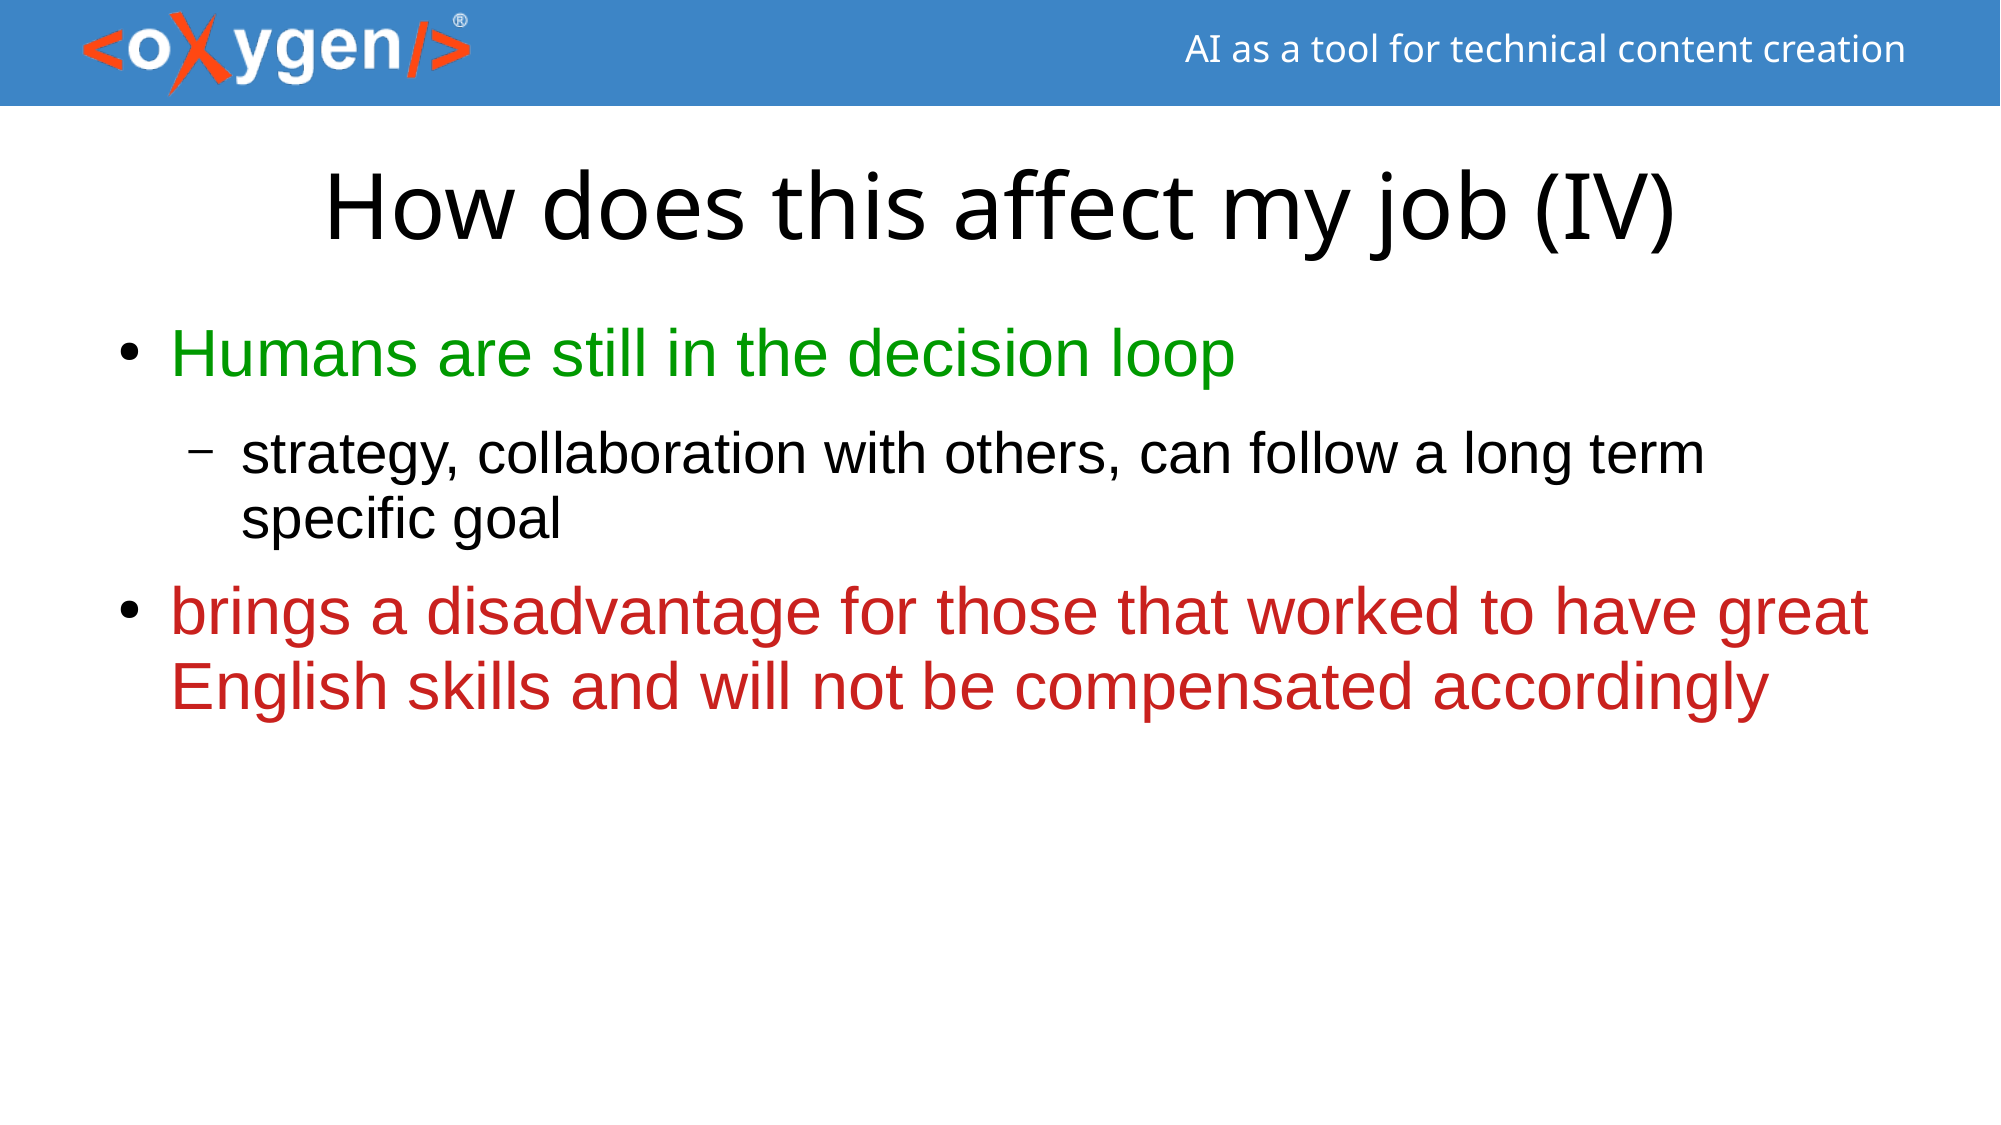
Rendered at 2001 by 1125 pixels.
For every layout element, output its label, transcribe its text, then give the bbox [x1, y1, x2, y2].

title How does this affect my job (IV) [99, 109, 1900, 298]
picture [75, 0, 488, 106]
list Humans are still in the decision loop strategy, collaboration with others, can follow a long term specific goal brings a disadvantage for those that worked to have great English skills and will not be compensated accordingly [99, 316, 1900, 1083]
